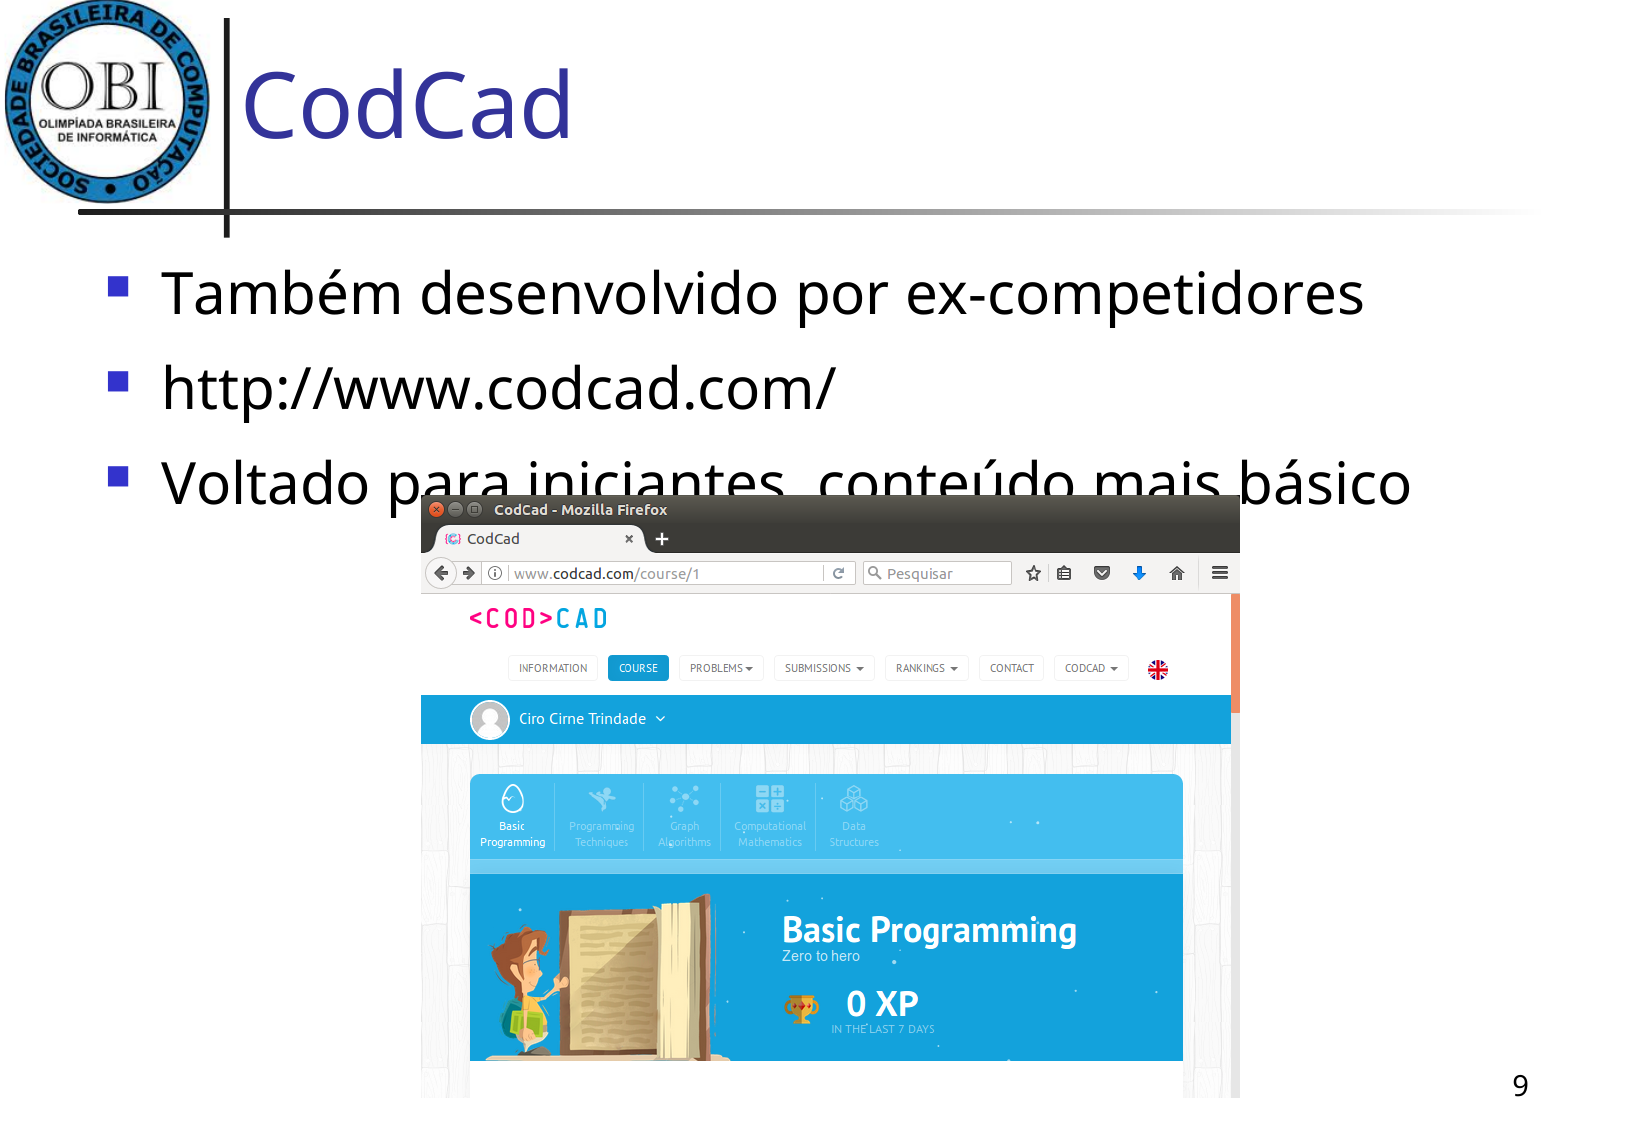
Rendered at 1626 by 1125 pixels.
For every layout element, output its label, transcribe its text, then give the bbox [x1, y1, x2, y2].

list Também desenvolvido por ex-competidores http://www.codcad.com/ Voltado para iniciantes, conteúdo mais básico [105, 252, 1538, 1034]
picture [421, 495, 1240, 1098]
picture [4, 0, 211, 204]
title CodCad [240, 0, 1538, 208]
